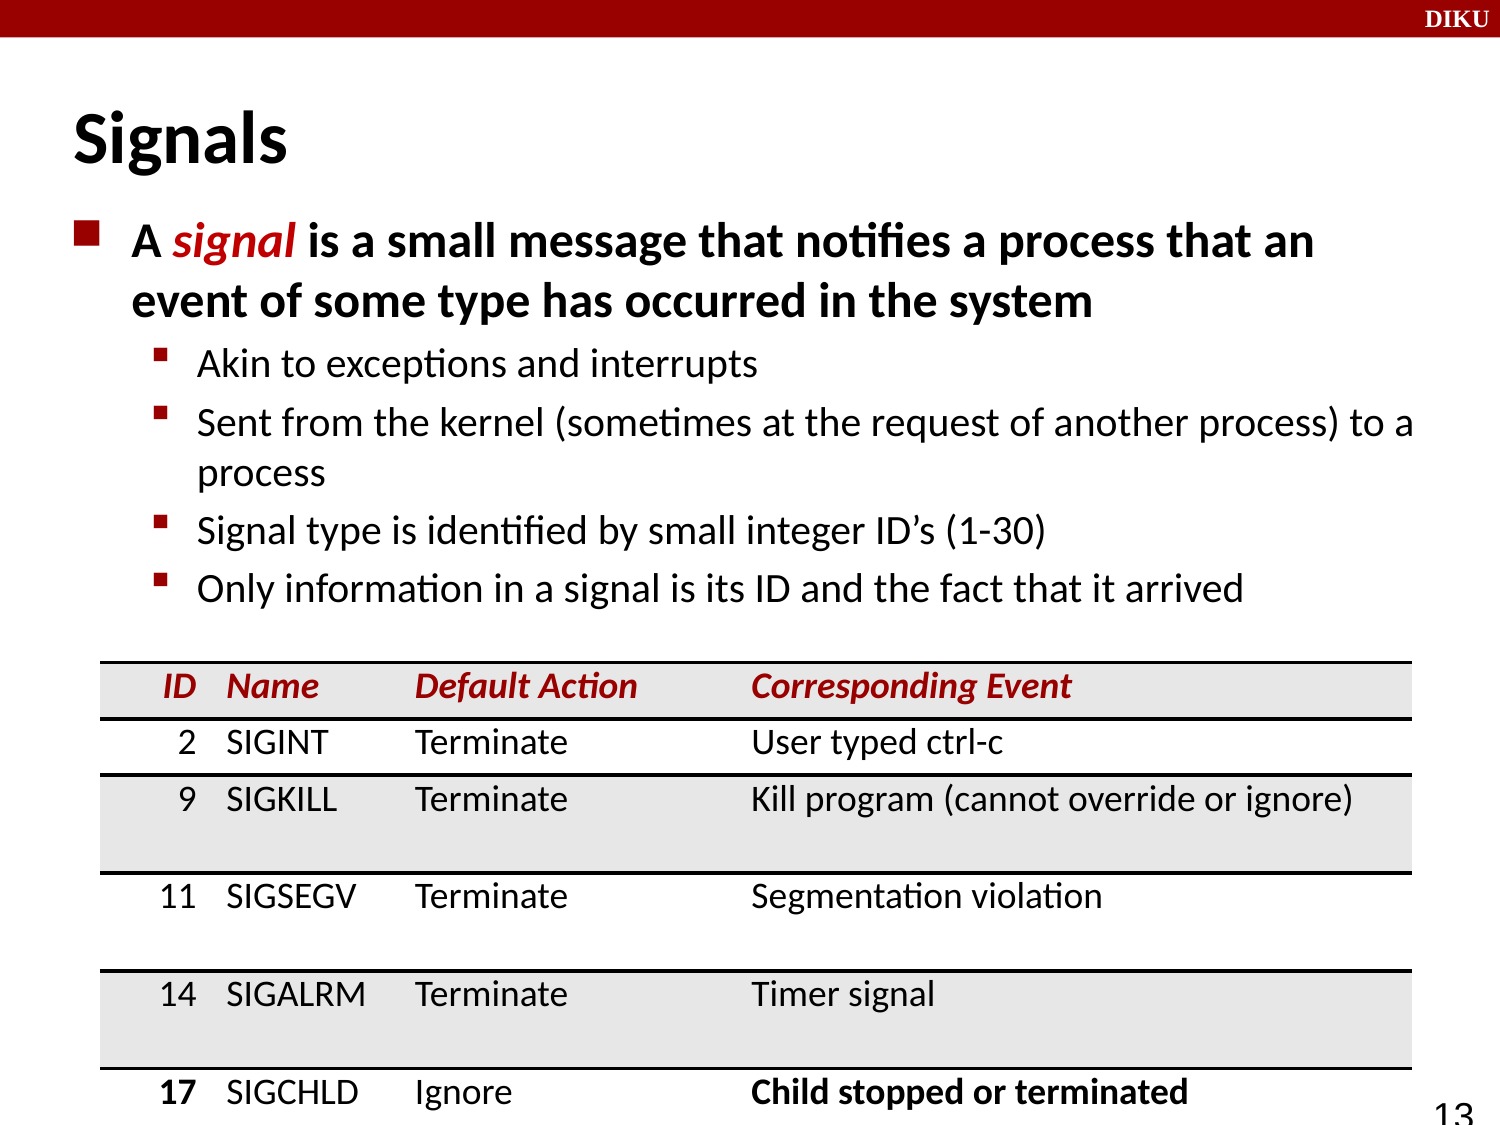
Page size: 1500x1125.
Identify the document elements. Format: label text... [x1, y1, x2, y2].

table_cell Ignore [400, 1070, 737, 1125]
table_cell 9 [100, 777, 211, 871]
table_cell SIGINT [211, 721, 400, 773]
table_cell Terminate [400, 721, 737, 773]
table_cell Segmentation violation [737, 875, 1412, 969]
table_cell SIGALRM [211, 973, 400, 1067]
table_cell SIGKILL [211, 777, 400, 871]
table_cell 17 [100, 1070, 211, 1125]
table_cell User typed ctrl-c [737, 721, 1412, 773]
table_cell Timer signal [737, 973, 1412, 1067]
table_cell Kill program (cannot override or ignore) [737, 777, 1412, 871]
table_cell 2 [100, 721, 211, 773]
text_box Signals [58, 71, 1304, 197]
table_cell Terminate [400, 777, 737, 871]
table_cell 14 [100, 973, 211, 1067]
table_header Name [211, 664, 400, 717]
table_header Default Action [400, 664, 737, 717]
table_cell Terminate [400, 875, 737, 969]
table_cell SIGSEGV [211, 875, 400, 969]
table_header Corresponding Event [737, 664, 1412, 717]
table_header ID [100, 664, 211, 717]
table_cell SIGCHLD [211, 1070, 400, 1125]
table_cell Terminate [400, 973, 737, 1067]
text_box A signal is a small message that notifies a process that an event of some type has occurred in the system Akin to exceptions and interrupts Sent from the kernel (sometimes at the request of another process) to a process Signal type is identified by small integer ID’s (1-30) Only information in a signal is its ID and the fact that it arrived [60, 200, 1438, 650]
table_cell Child stopped or terminated [737, 1070, 1412, 1125]
table_cell 11 [100, 875, 211, 969]
